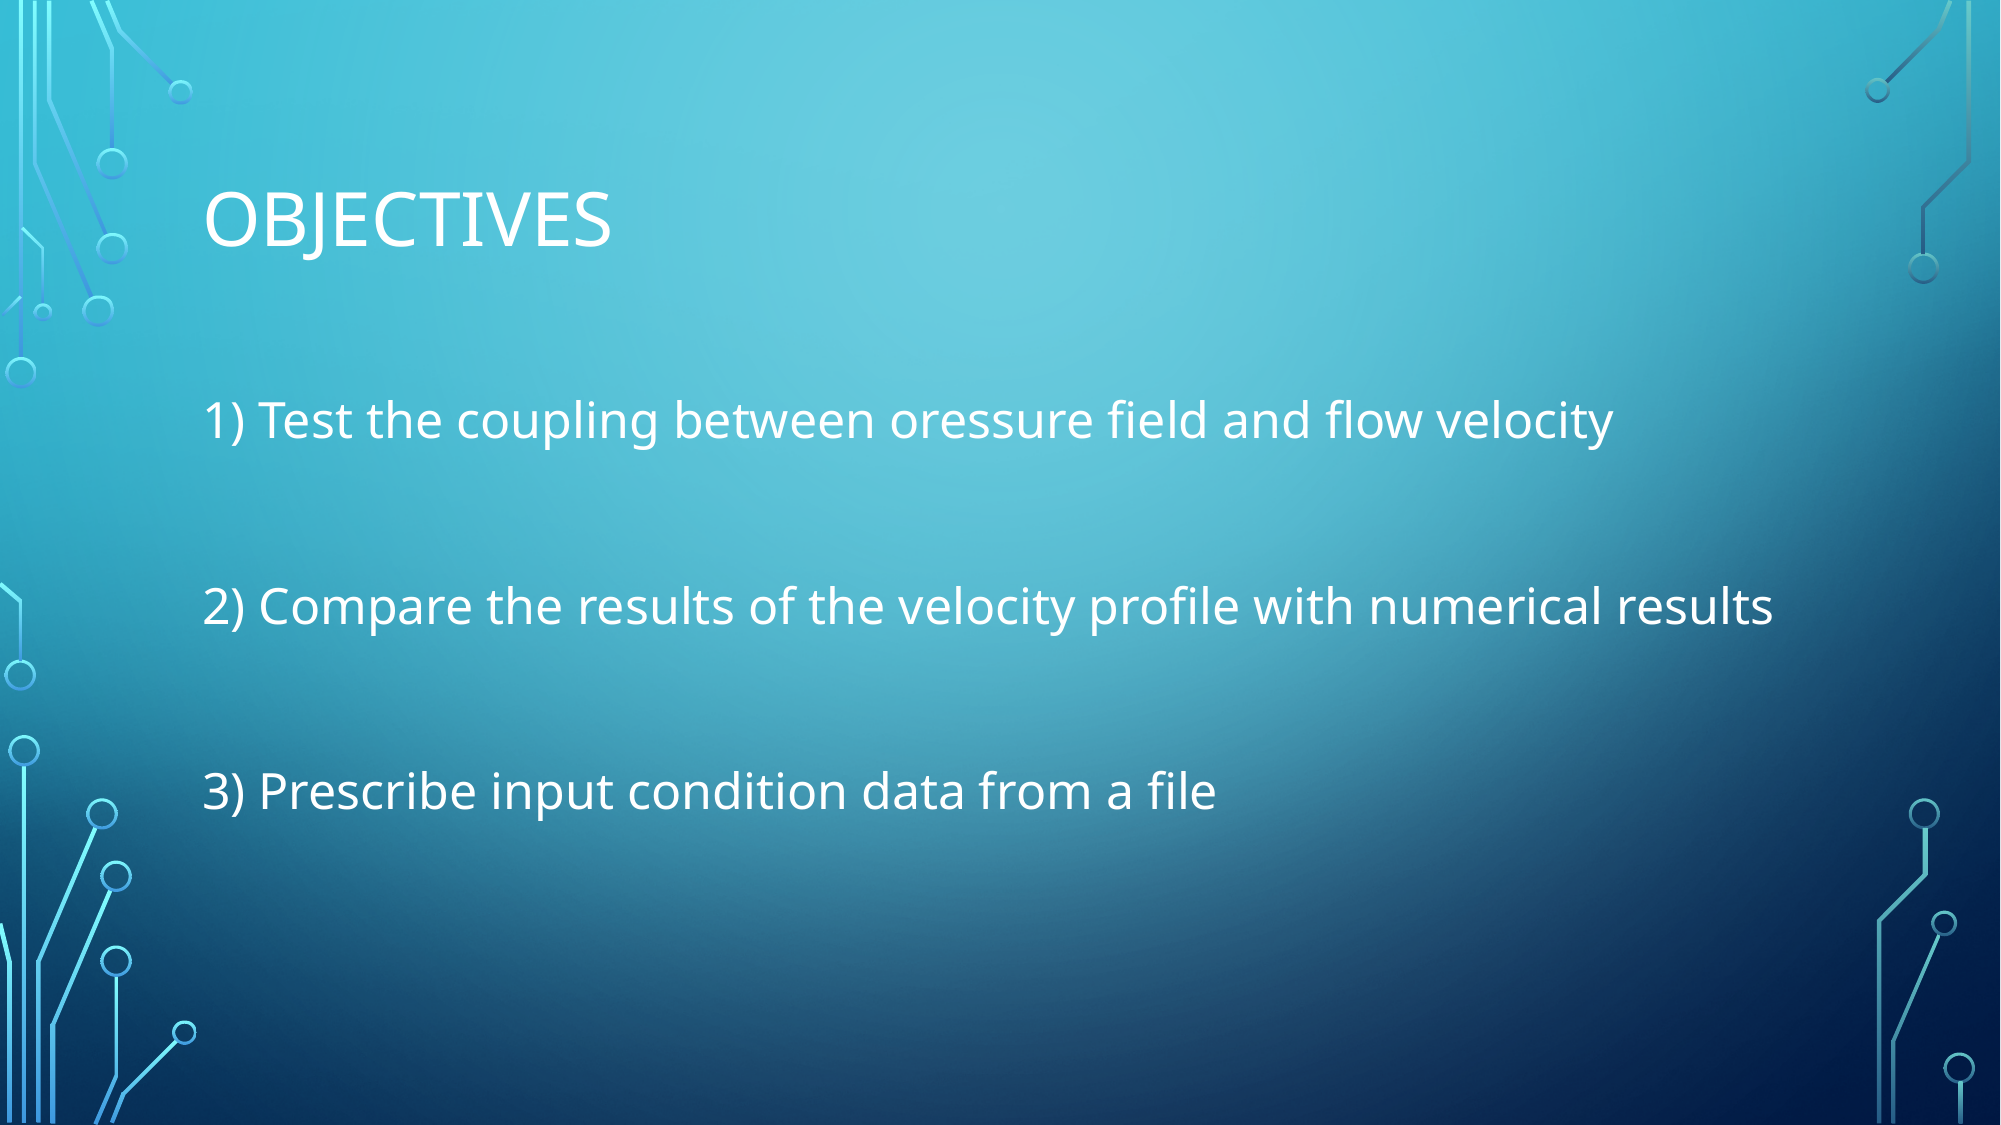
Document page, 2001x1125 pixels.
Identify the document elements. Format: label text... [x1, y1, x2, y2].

list 1) Test the coupling between oressure field and flow velocity 2) Compare the results of the velocity profile with numerical results 3) Prescribe input condition data from a file [187, 369, 1813, 951]
title Objectives [187, 101, 1813, 344]
